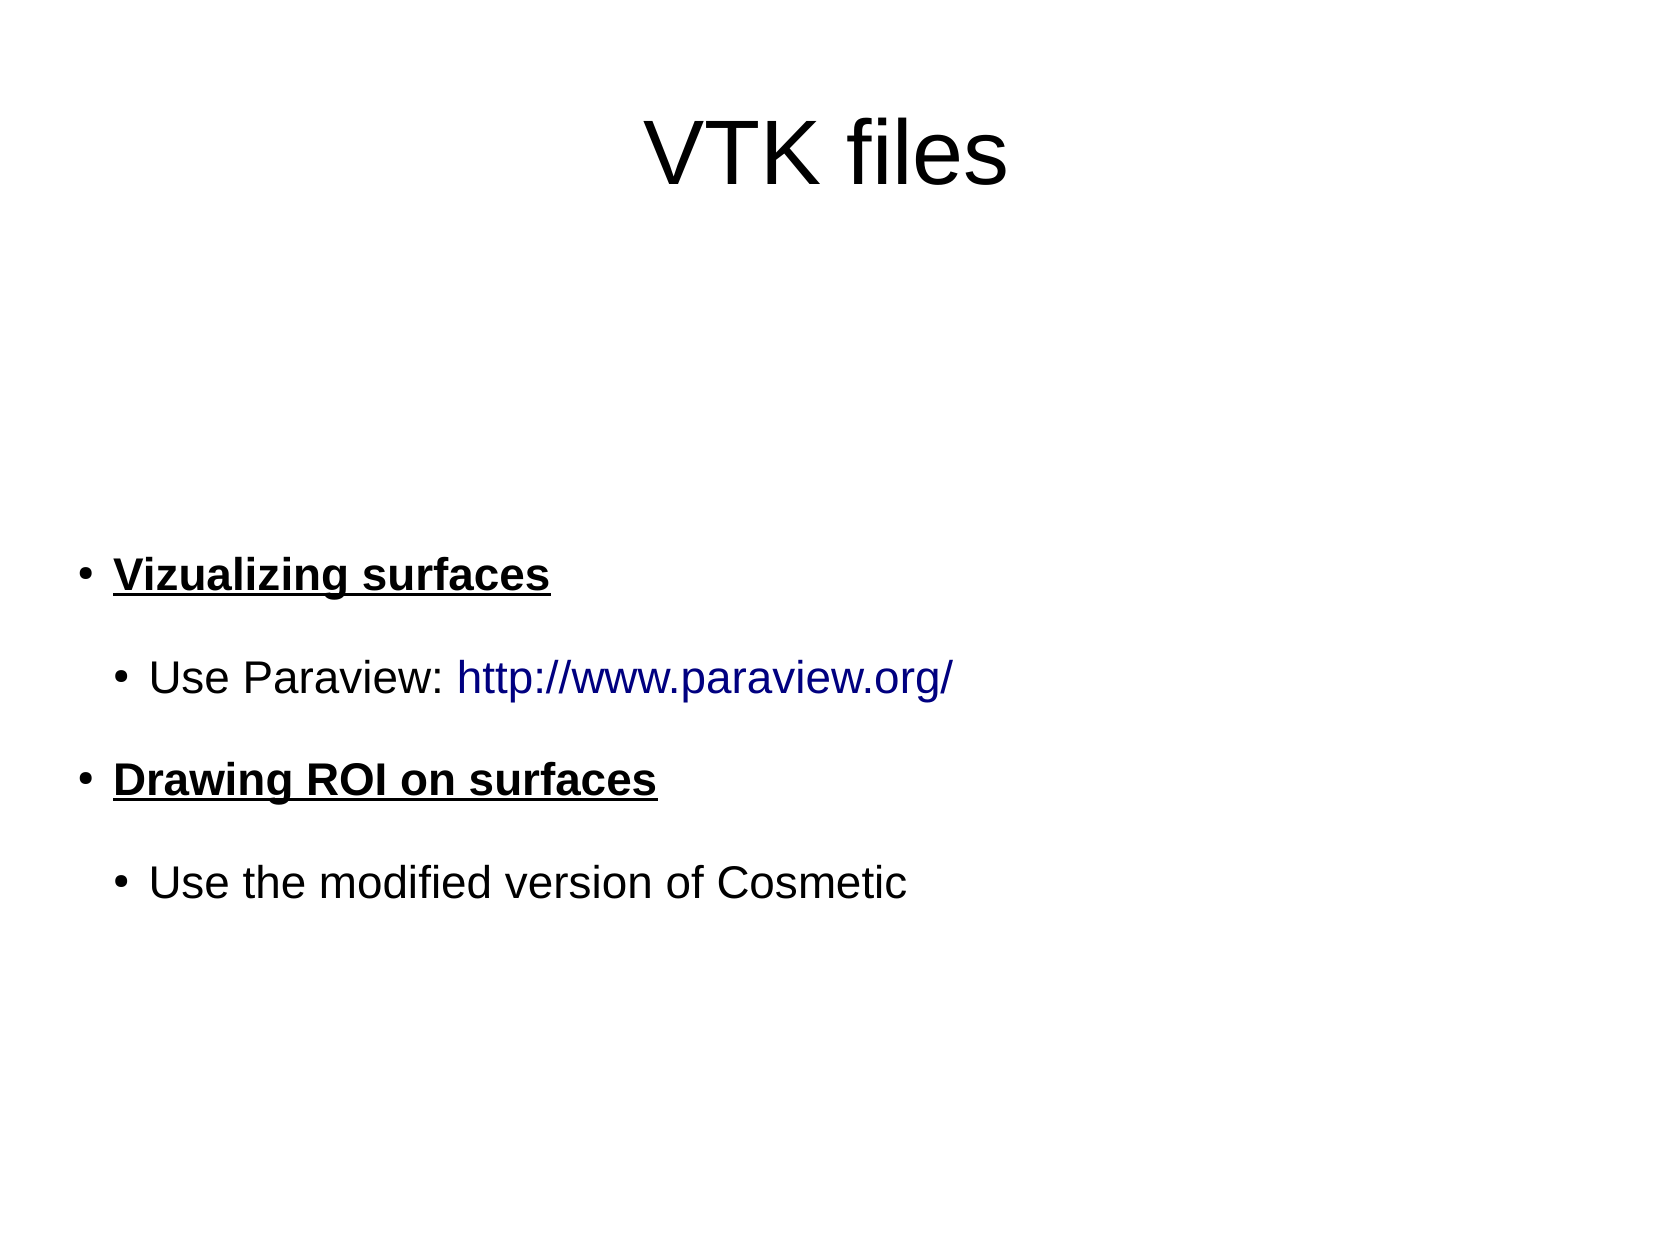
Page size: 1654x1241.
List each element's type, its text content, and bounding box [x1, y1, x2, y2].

title VTK files [82, 49, 1571, 257]
text_box Vizualizing surfaces Use Paraview: http://www.paraview.org/ Drawing ROI on surfaces Use the modified version of Cosmetic [77, 347, 1566, 1059]
